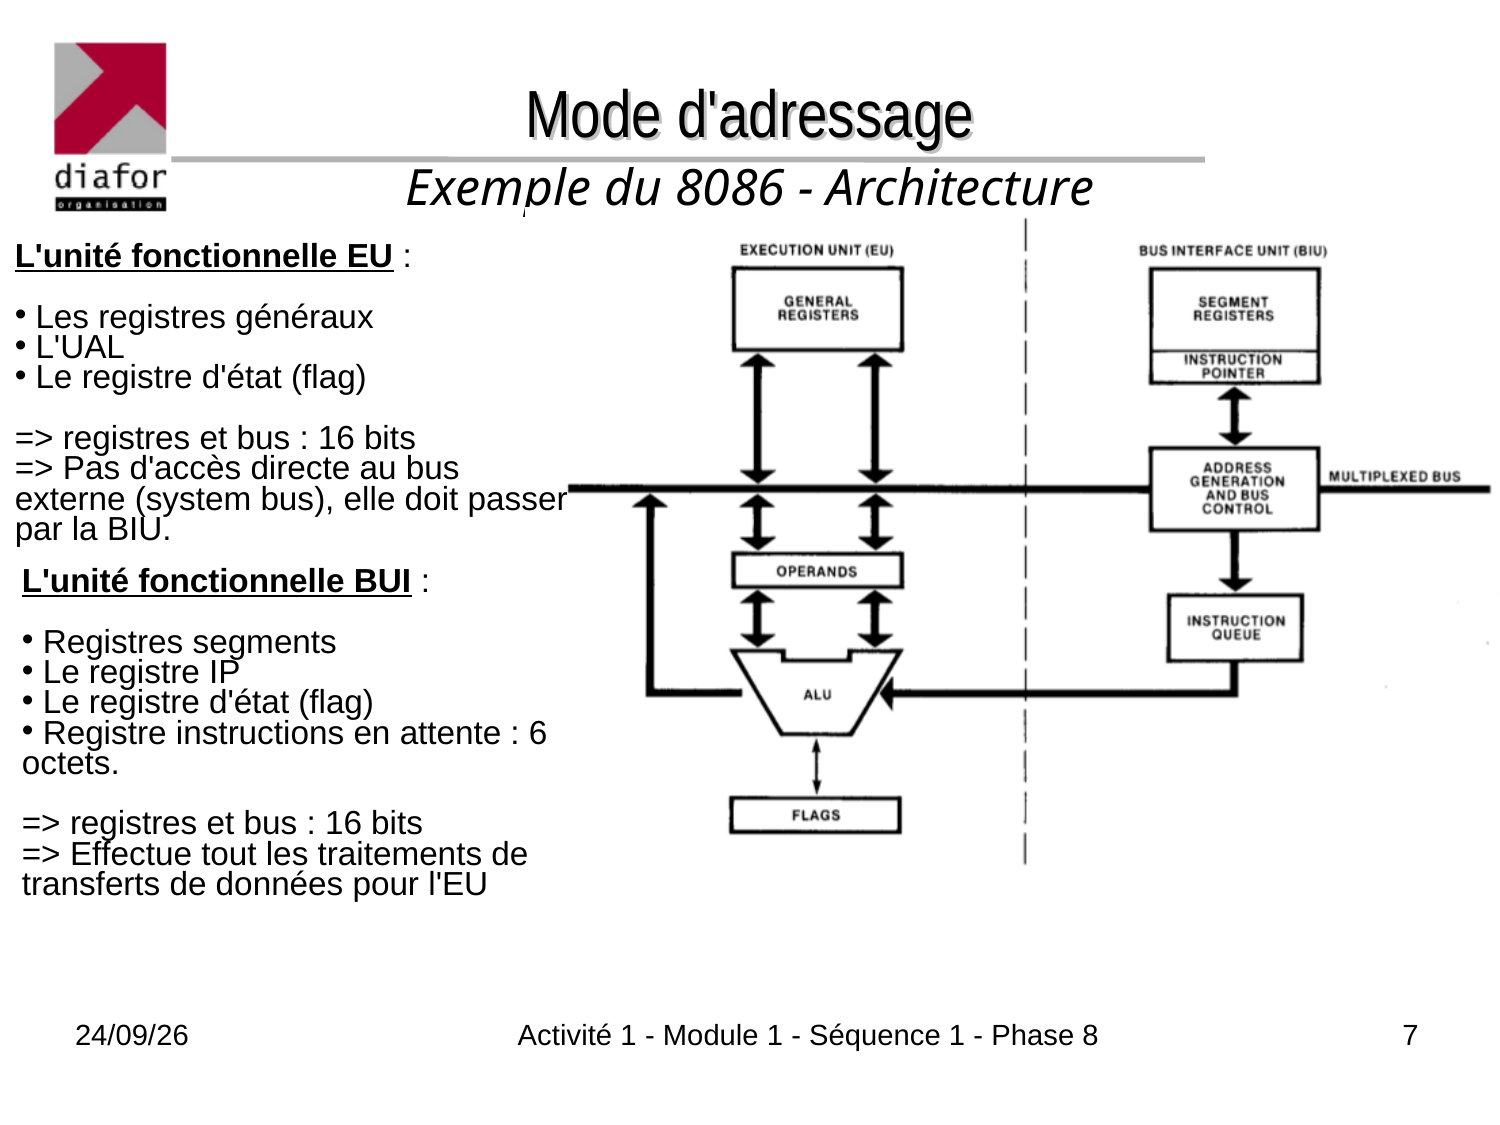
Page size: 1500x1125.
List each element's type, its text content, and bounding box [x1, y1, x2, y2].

title Mode d'adressage Exemple du 8086 - Architecture [75, 45, 1426, 236]
text_box L'unité fonctionnelle BUI : Registres segments Le registre IP Le registre d'état (flag) Registre instructions en attente : 6 octets. => registres et bus : 16 bits => Effectue tout les traitements de transferts de données pour l'EU [7, 561, 591, 910]
text_box L'unité fonctionnelle EU : Les registres généraux L'UAL Le registre d'état (flag) => registres et bus : 16 bits => Pas d'accès directe au bus externe (system bus), elle doit passer par la BIU. [0, 236, 796, 554]
picture [525, 207, 1500, 869]
picture [53, 42, 168, 213]
